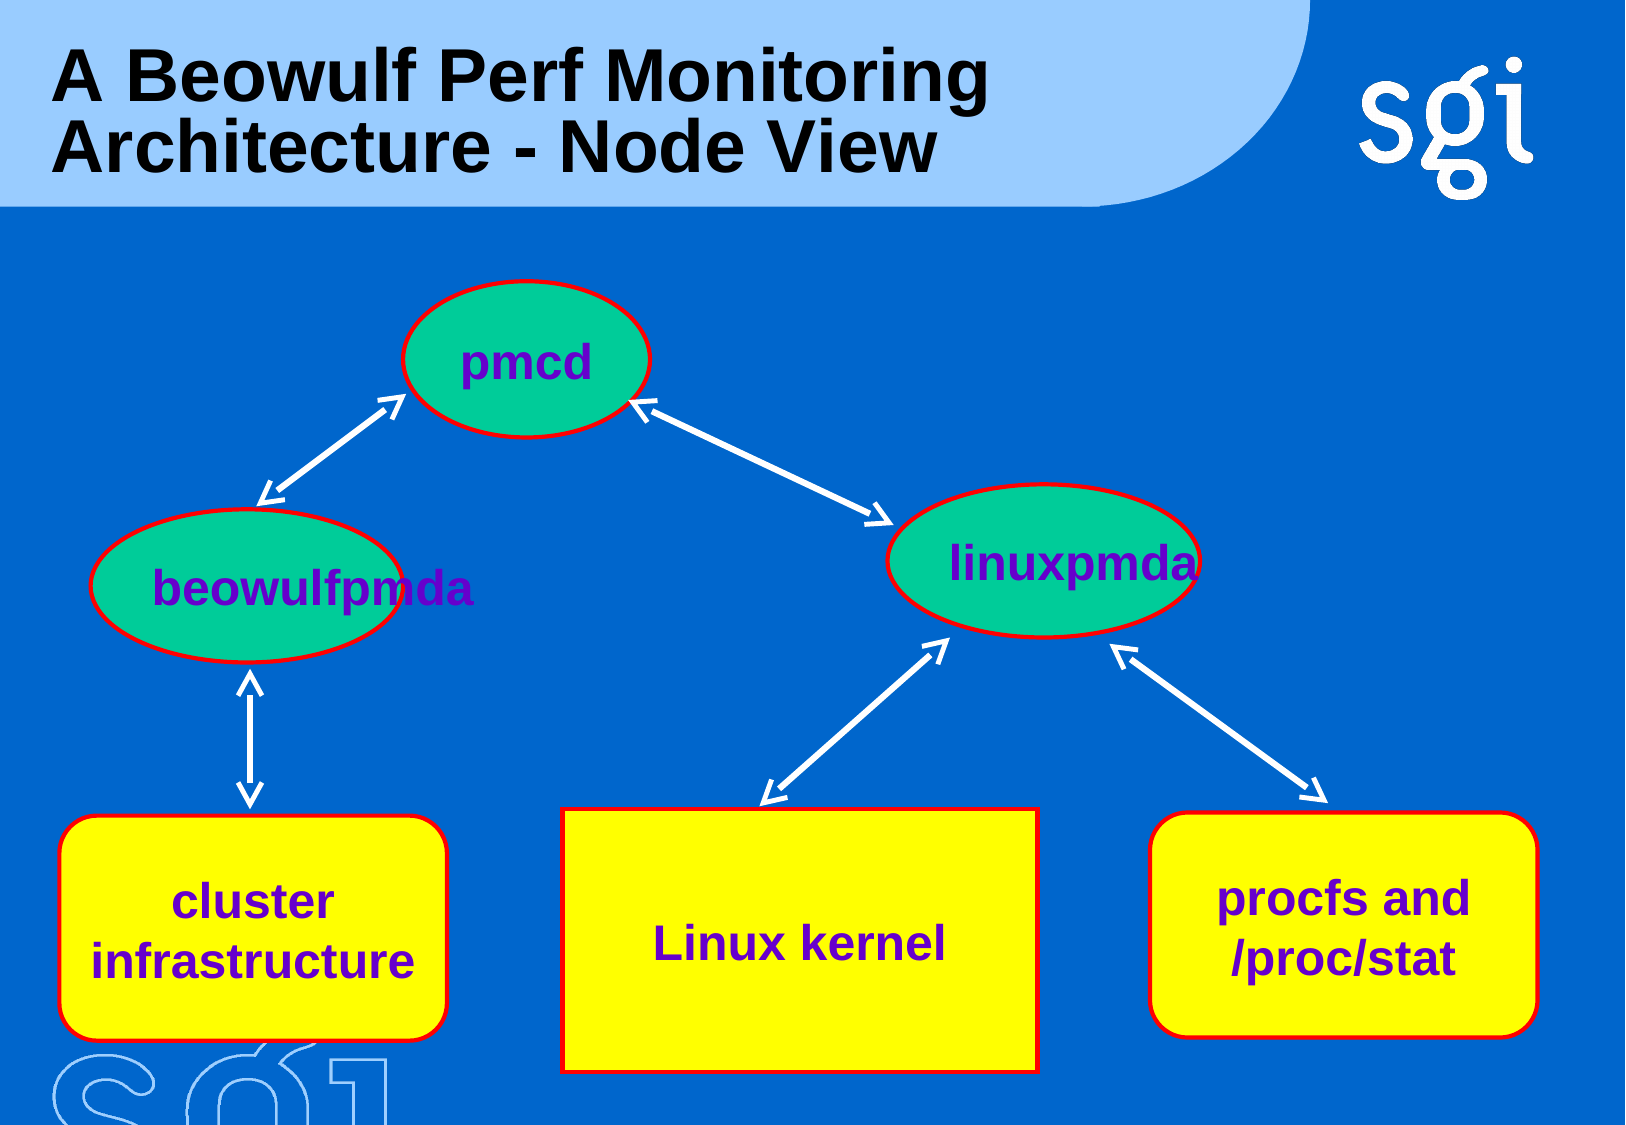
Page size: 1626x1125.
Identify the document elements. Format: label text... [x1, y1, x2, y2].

text_box pmcd [403, 281, 651, 438]
title A Beowulf Perf Monitoring Architecture - Node View [36, 32, 1318, 200]
text_box beowulfpmda [90, 509, 404, 663]
text_box linuxpmda [887, 484, 1201, 638]
text_box Linux kernel [562, 809, 1038, 1072]
text_box procfs and /proc/stat [1149, 812, 1538, 1038]
text_box cluster infrastructure [59, 815, 447, 1041]
